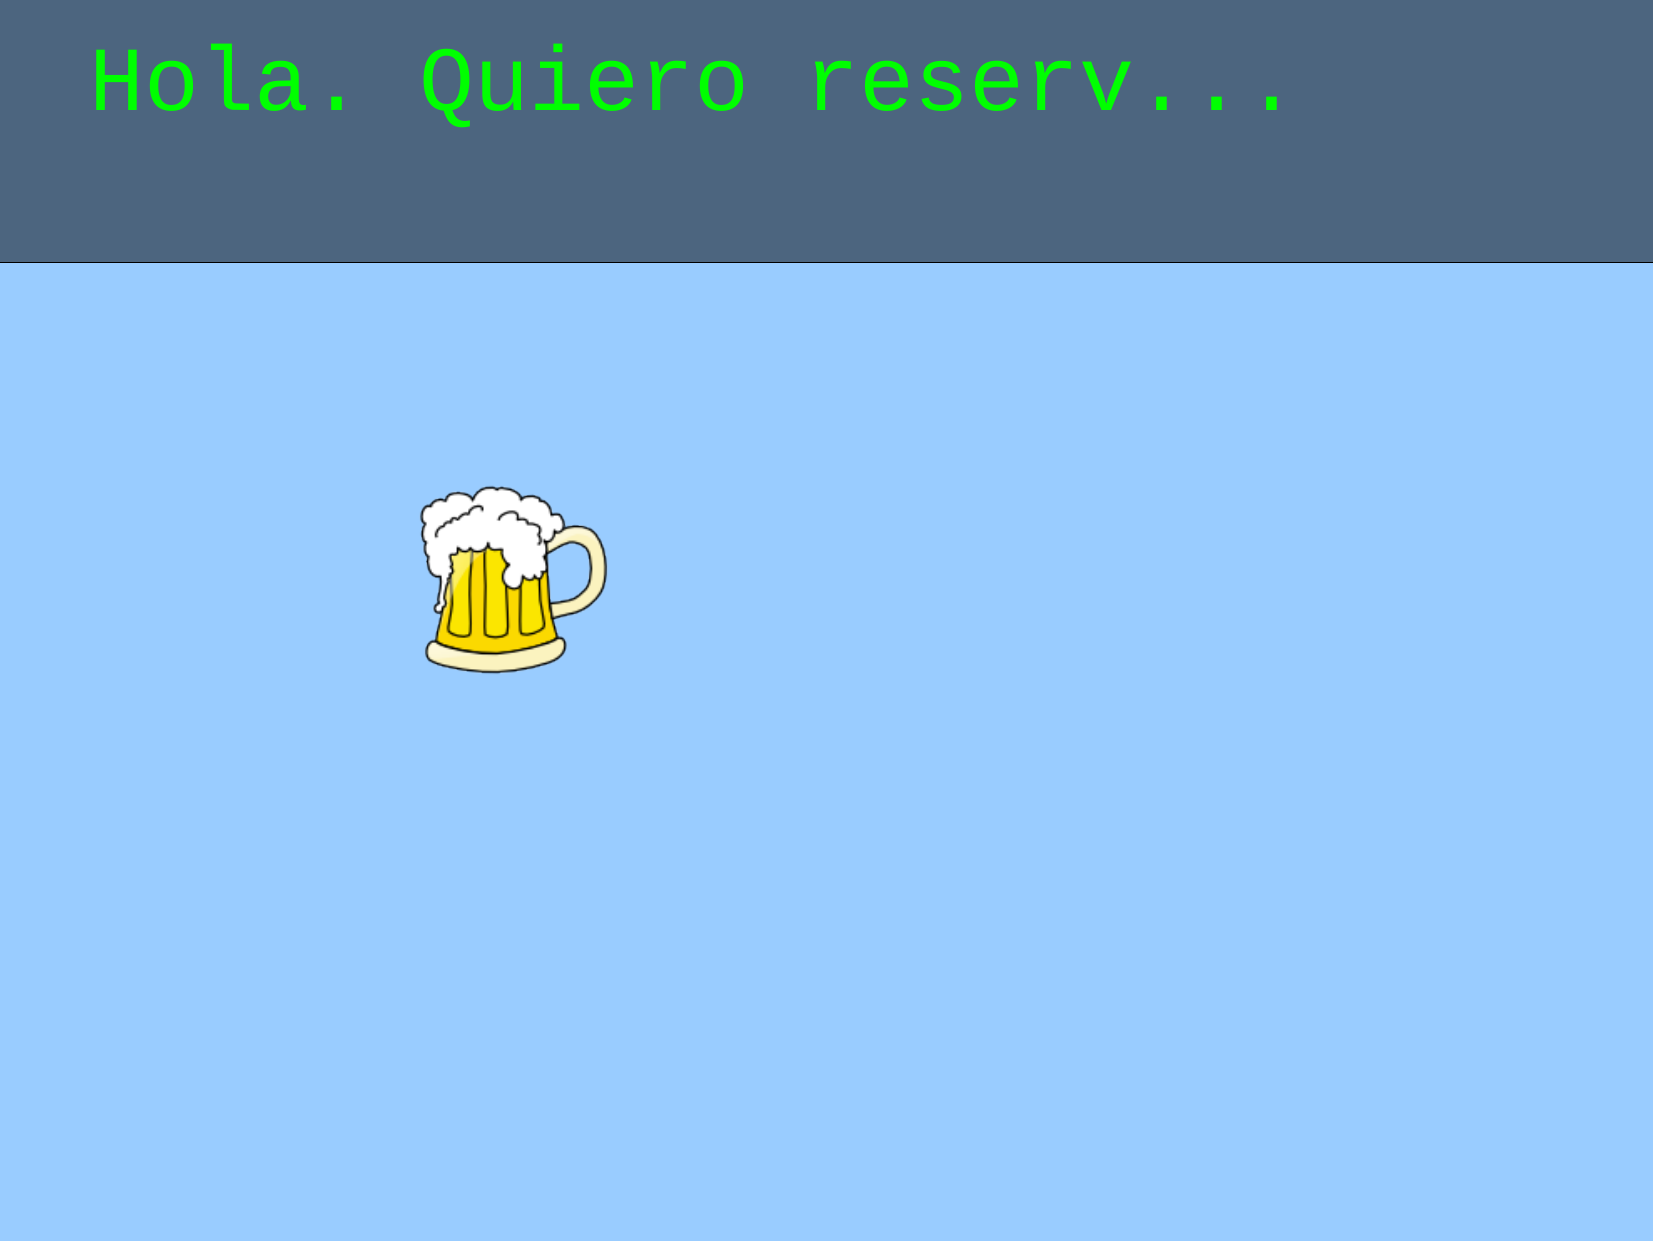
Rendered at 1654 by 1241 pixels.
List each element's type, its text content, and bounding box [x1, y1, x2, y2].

text_box Hola. Quiero reserv... [75, 26, 1315, 146]
picture [375, 469, 626, 720]
text_box [0, 0, 1653, 263]
